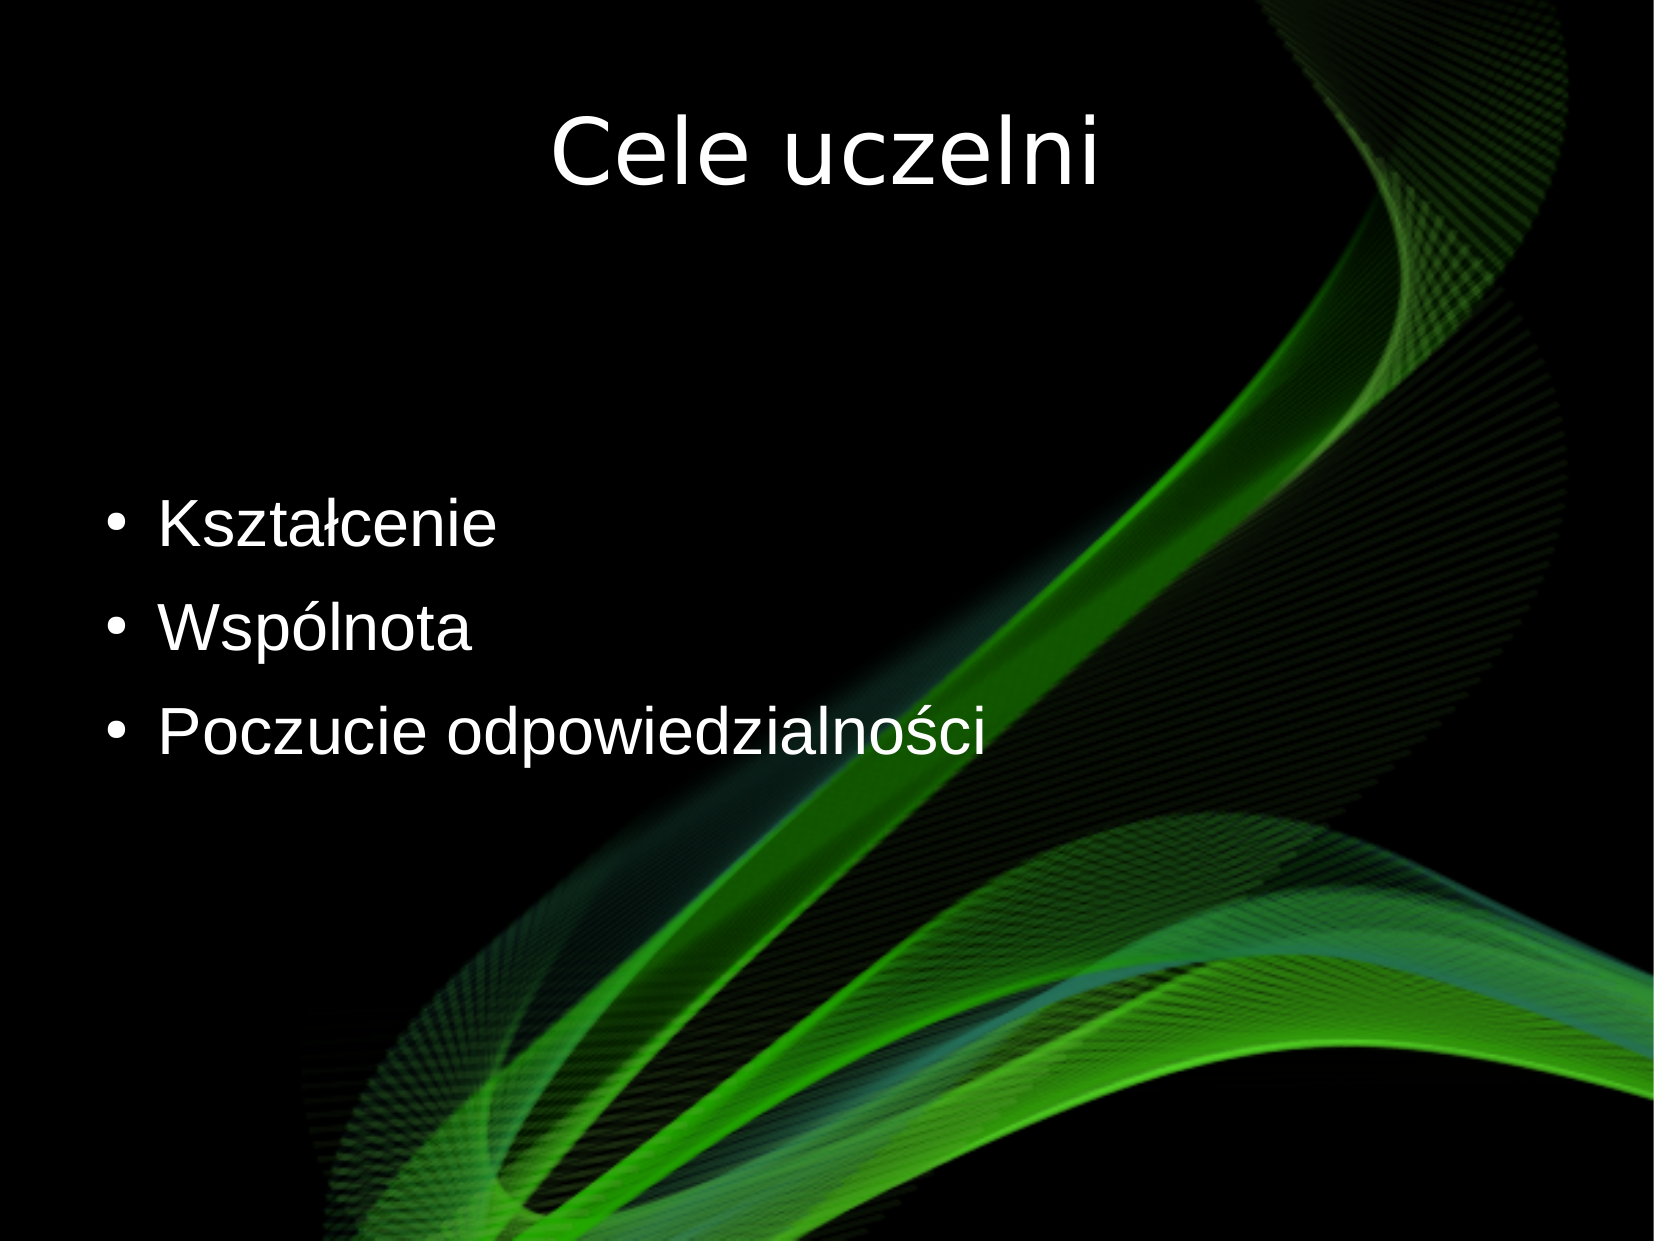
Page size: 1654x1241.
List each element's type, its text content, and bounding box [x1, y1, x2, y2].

list Kształcenie Wspólnota Poczucie odpowiedzialności [86, 485, 1576, 796]
picture [0, 0, 1654, 1241]
title Cele uczelni [82, 49, 1571, 257]
